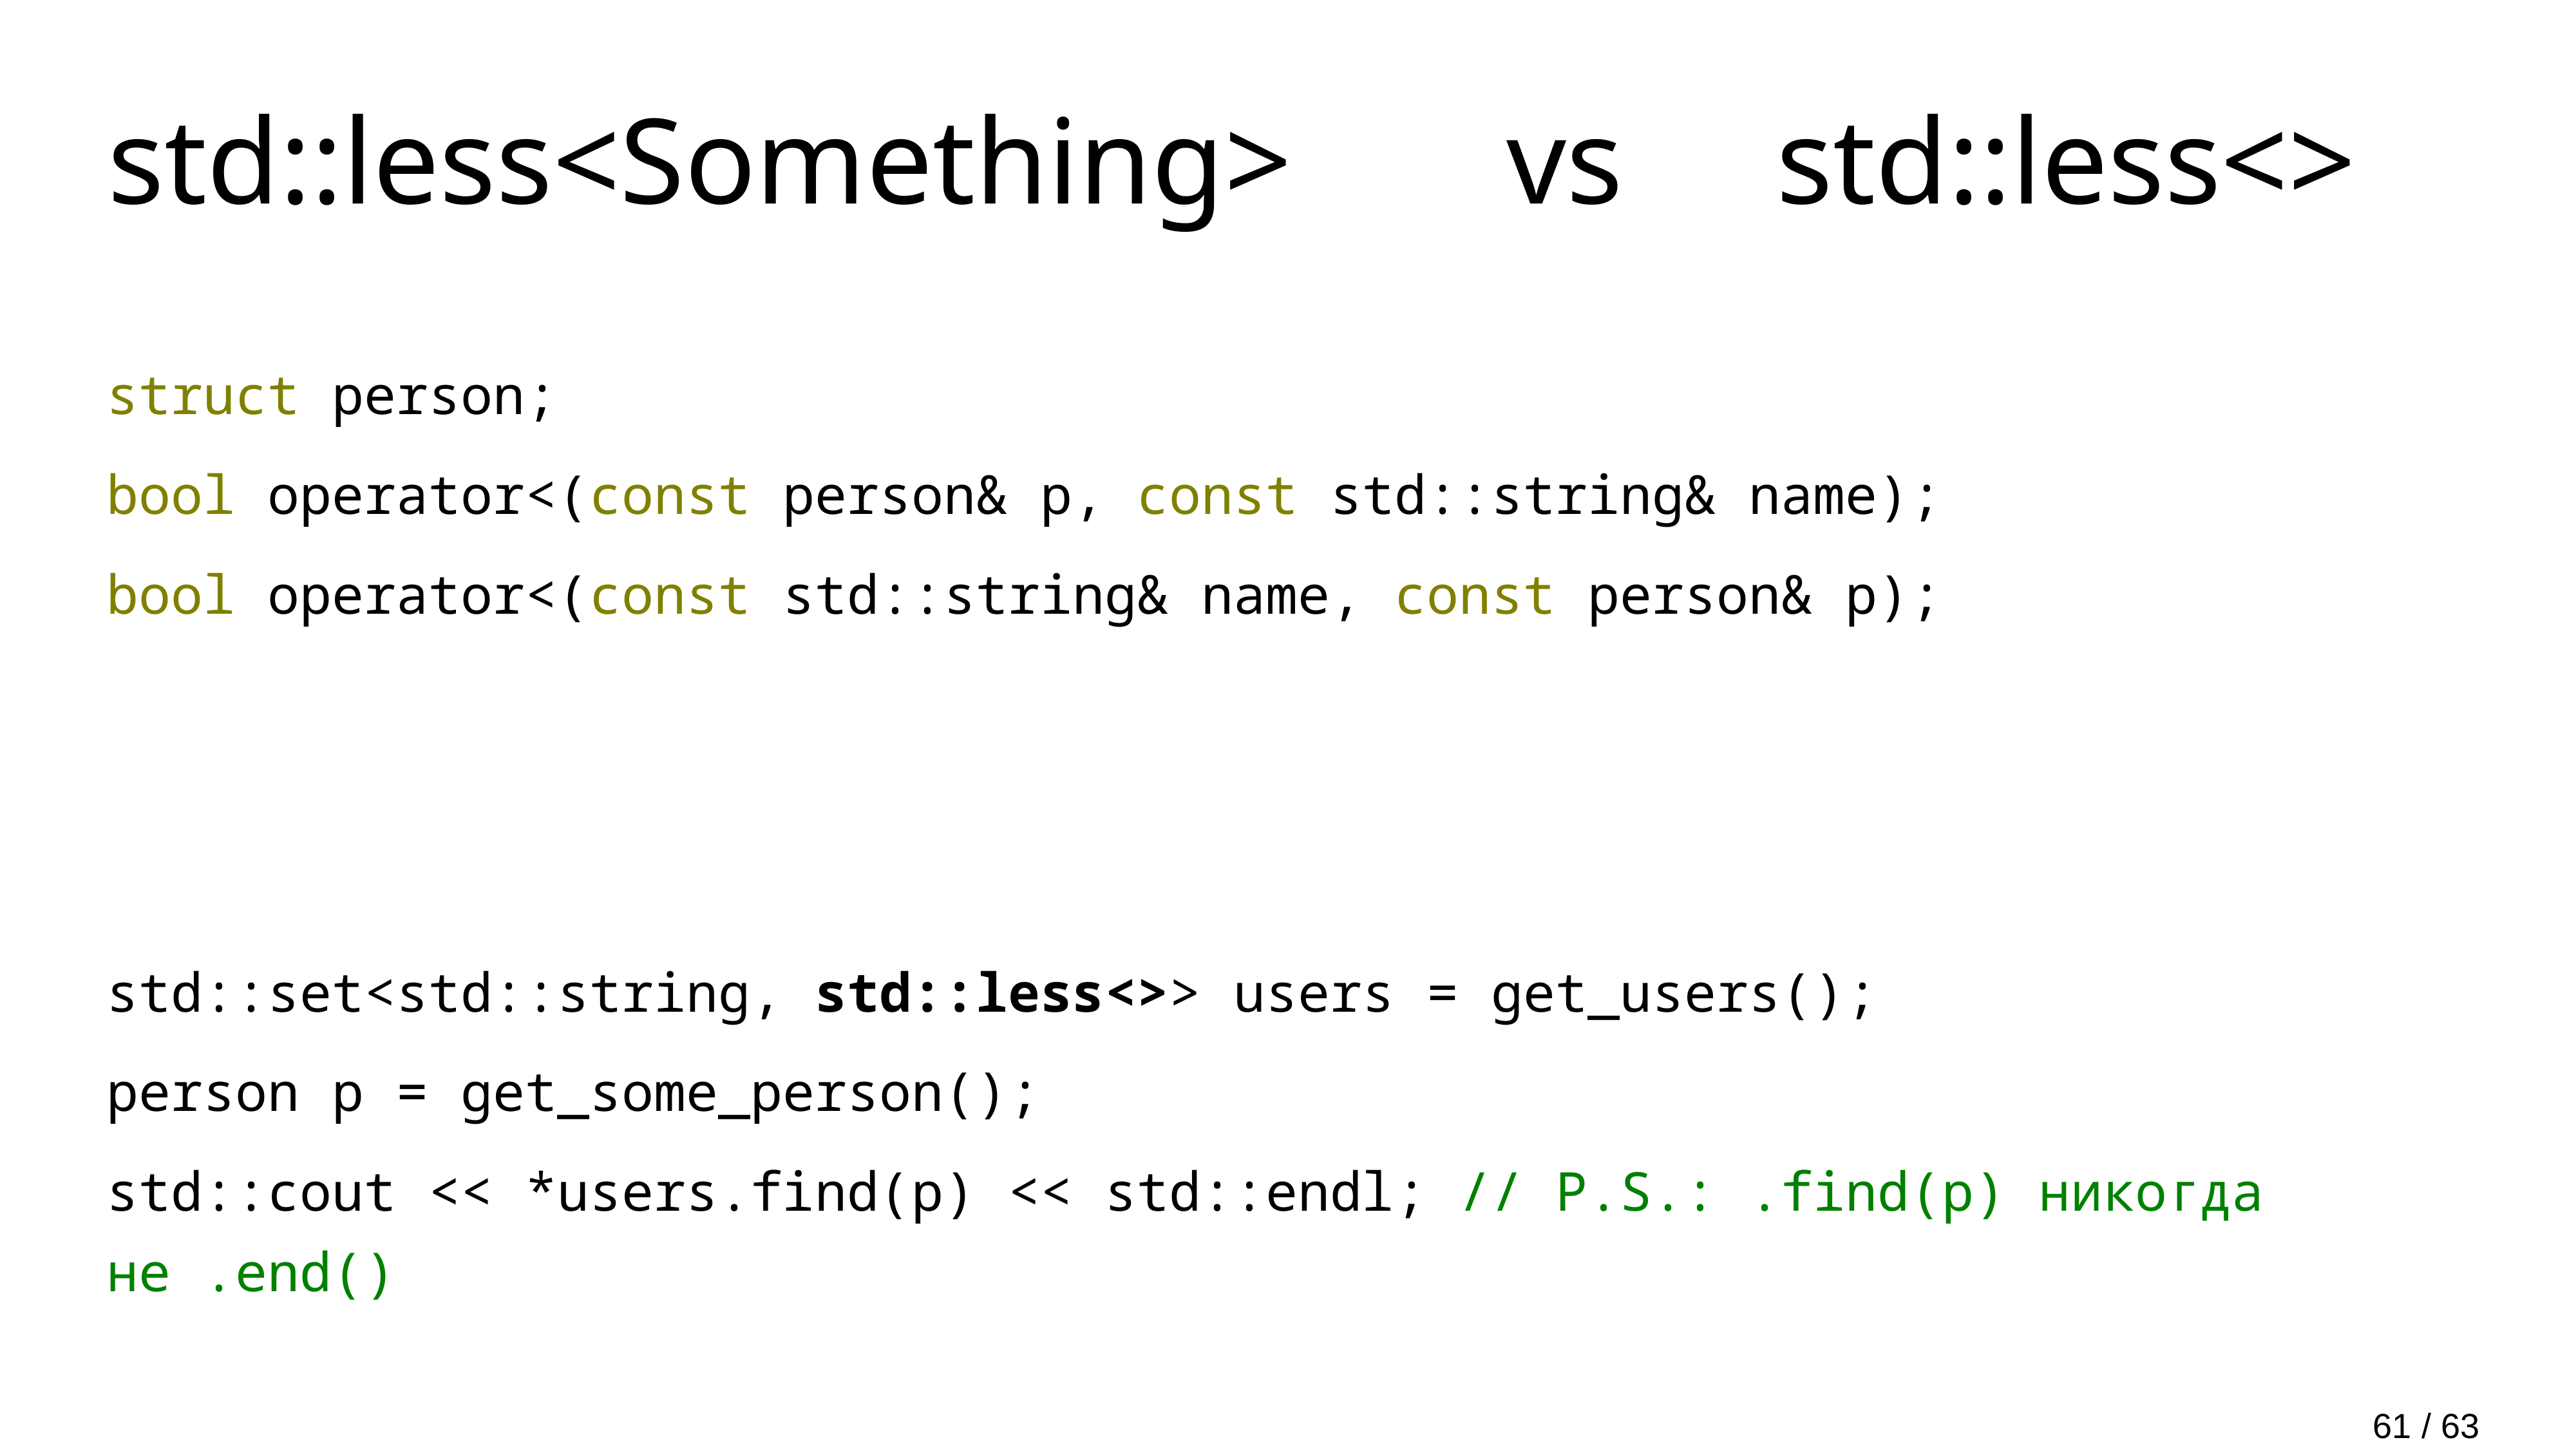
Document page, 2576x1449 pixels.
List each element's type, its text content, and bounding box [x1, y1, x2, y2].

title std::less<Something> vs std::less<> [108, 80, 2468, 242]
text_box <number> / 63 [2363, 1402, 2576, 1449]
list struct person; bool operator<(const person& p, const std::string& name); bool operator<(const std::string& name, const person& p); std::set<std::string, std::less<>> users = get_users(); person p = get_some_person(); std::cout << *users.find(p) << std::endl; // P.S.: .find(p) никогда не .end() [0, 295, 2576, 1449]
